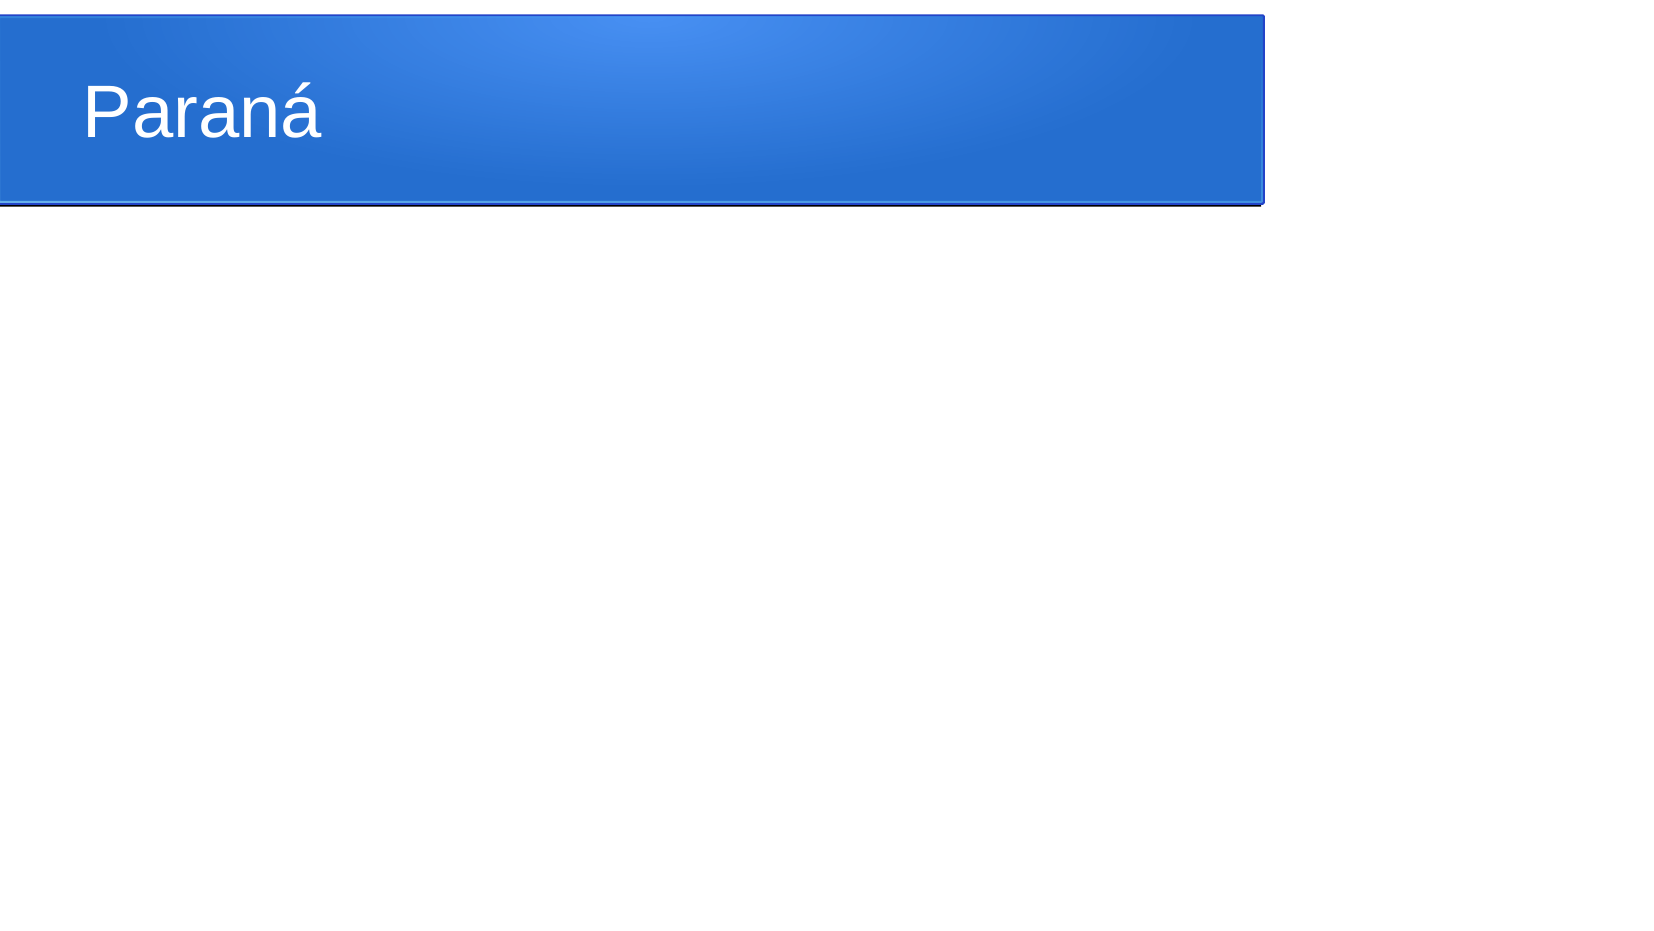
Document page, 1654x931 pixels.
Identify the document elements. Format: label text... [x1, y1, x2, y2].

title Paraná [82, 35, 1235, 189]
